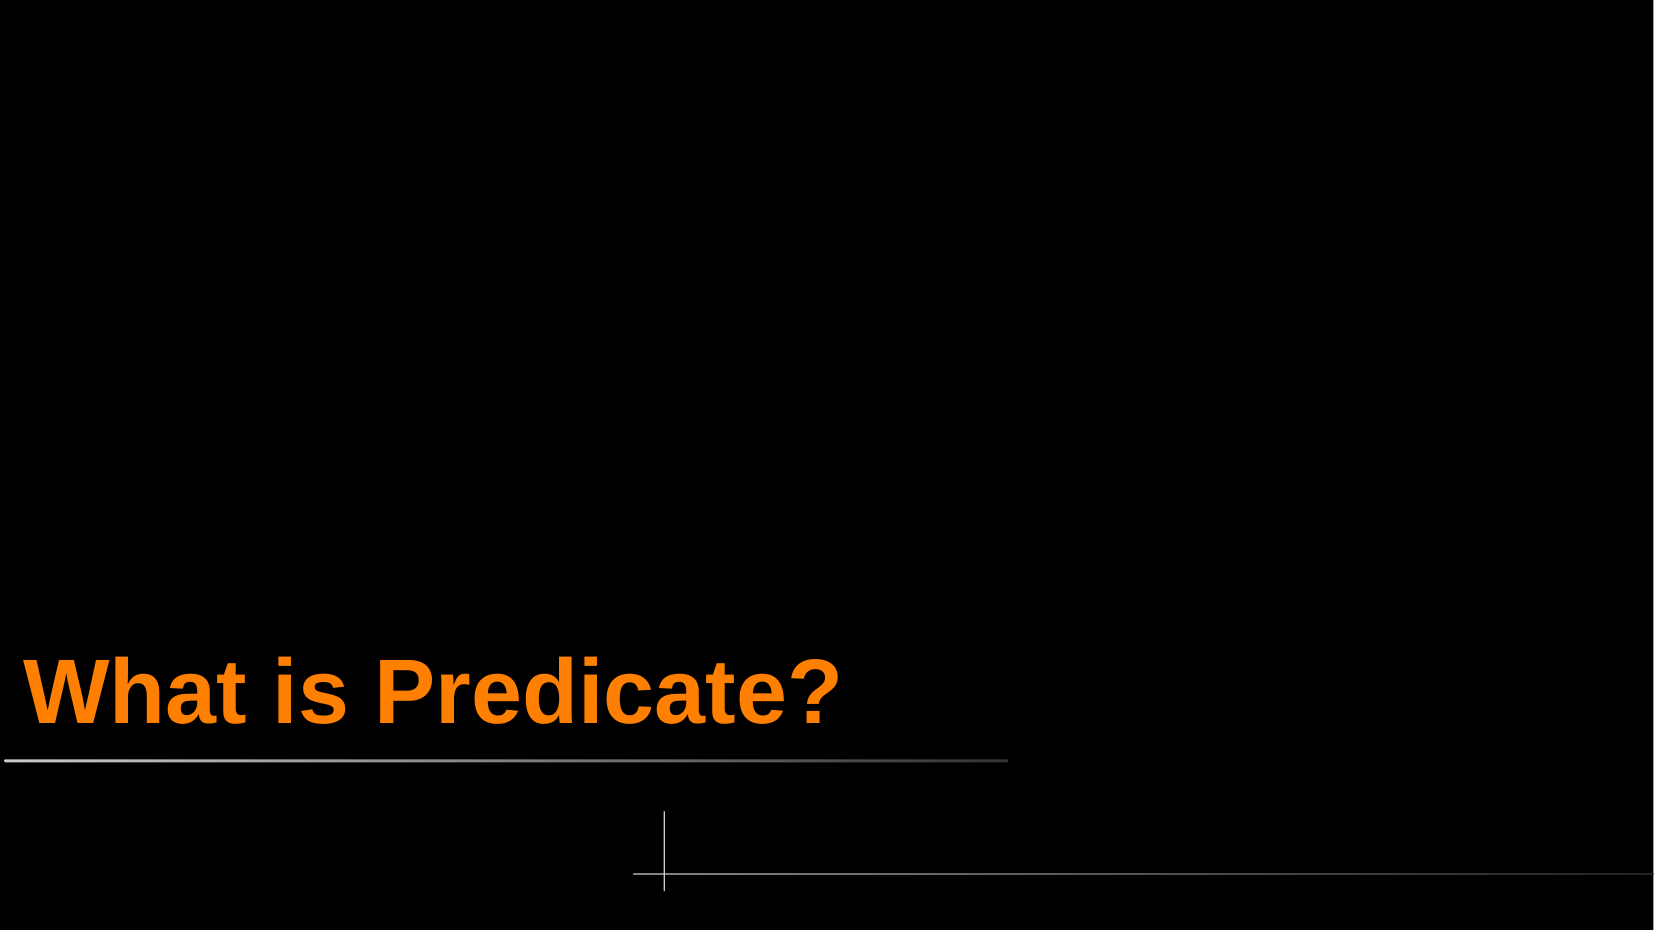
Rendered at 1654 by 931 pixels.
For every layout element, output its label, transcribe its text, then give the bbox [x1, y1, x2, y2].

title What is Predicate? [23, 637, 1501, 746]
